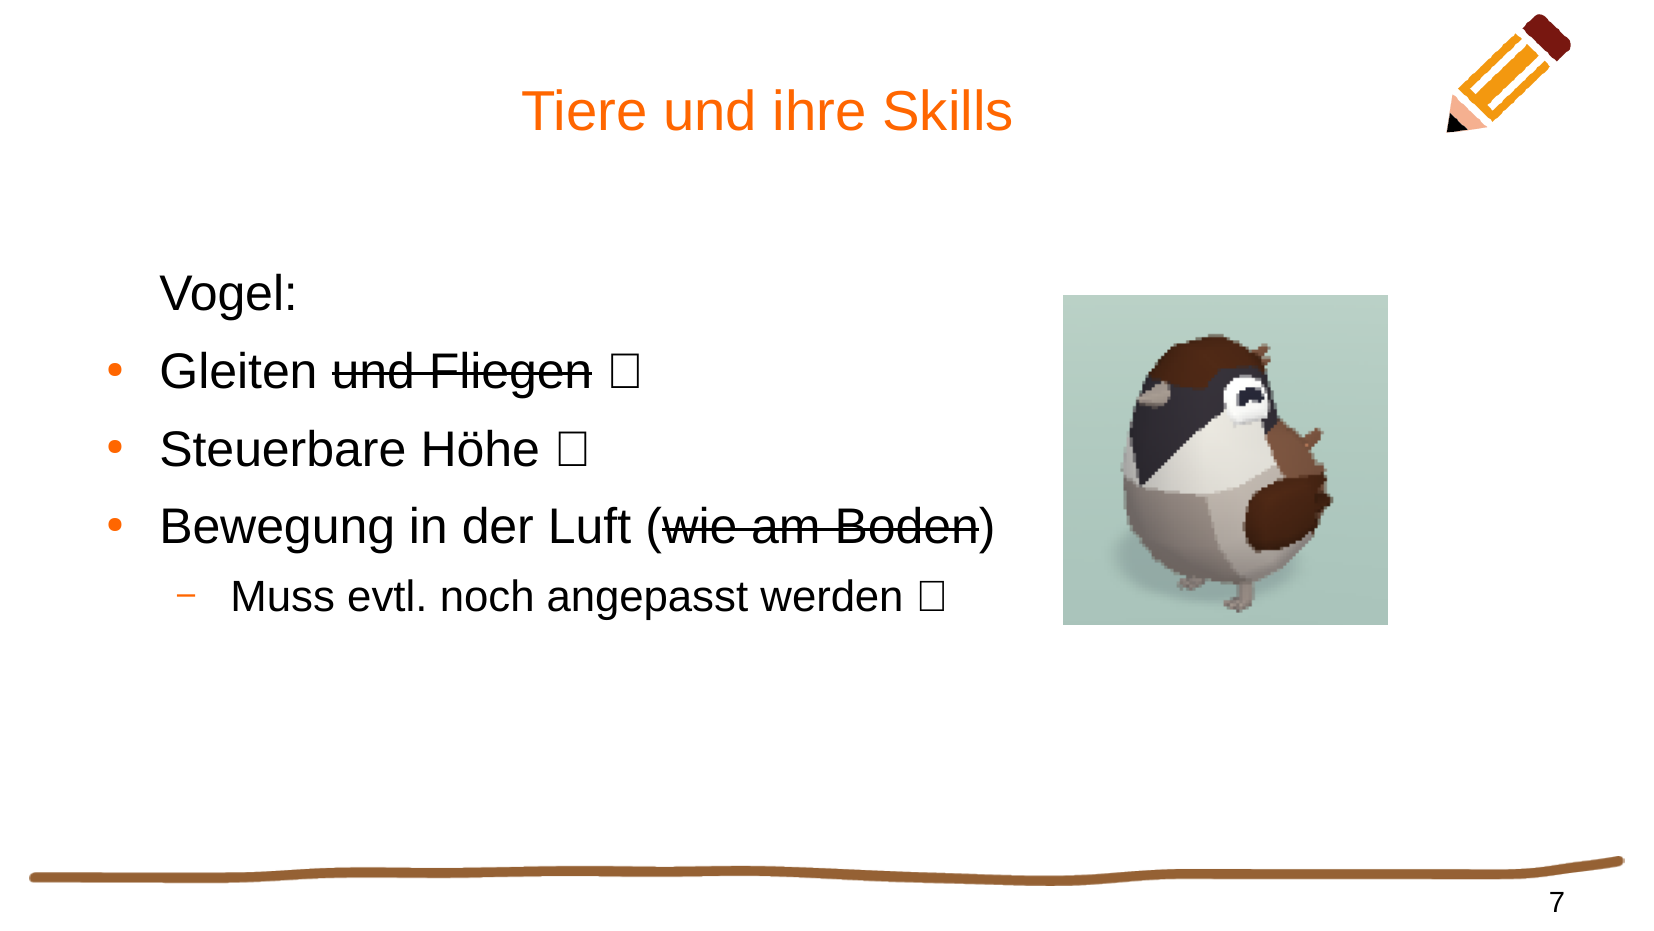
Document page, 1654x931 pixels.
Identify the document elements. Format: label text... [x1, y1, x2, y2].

title Tiere und ihre Skills [88, 59, 1447, 163]
picture [1446, 14, 1571, 133]
picture [29, 856, 1625, 886]
list Vogel: Gleiten und Fliegen ✅ Steuerbare Höhe ❌ Bewegung in der Luft (wie am Boden) Muss evtl. noch angepasst werden ✅ [88, 206, 1565, 680]
picture [1063, 295, 1388, 625]
